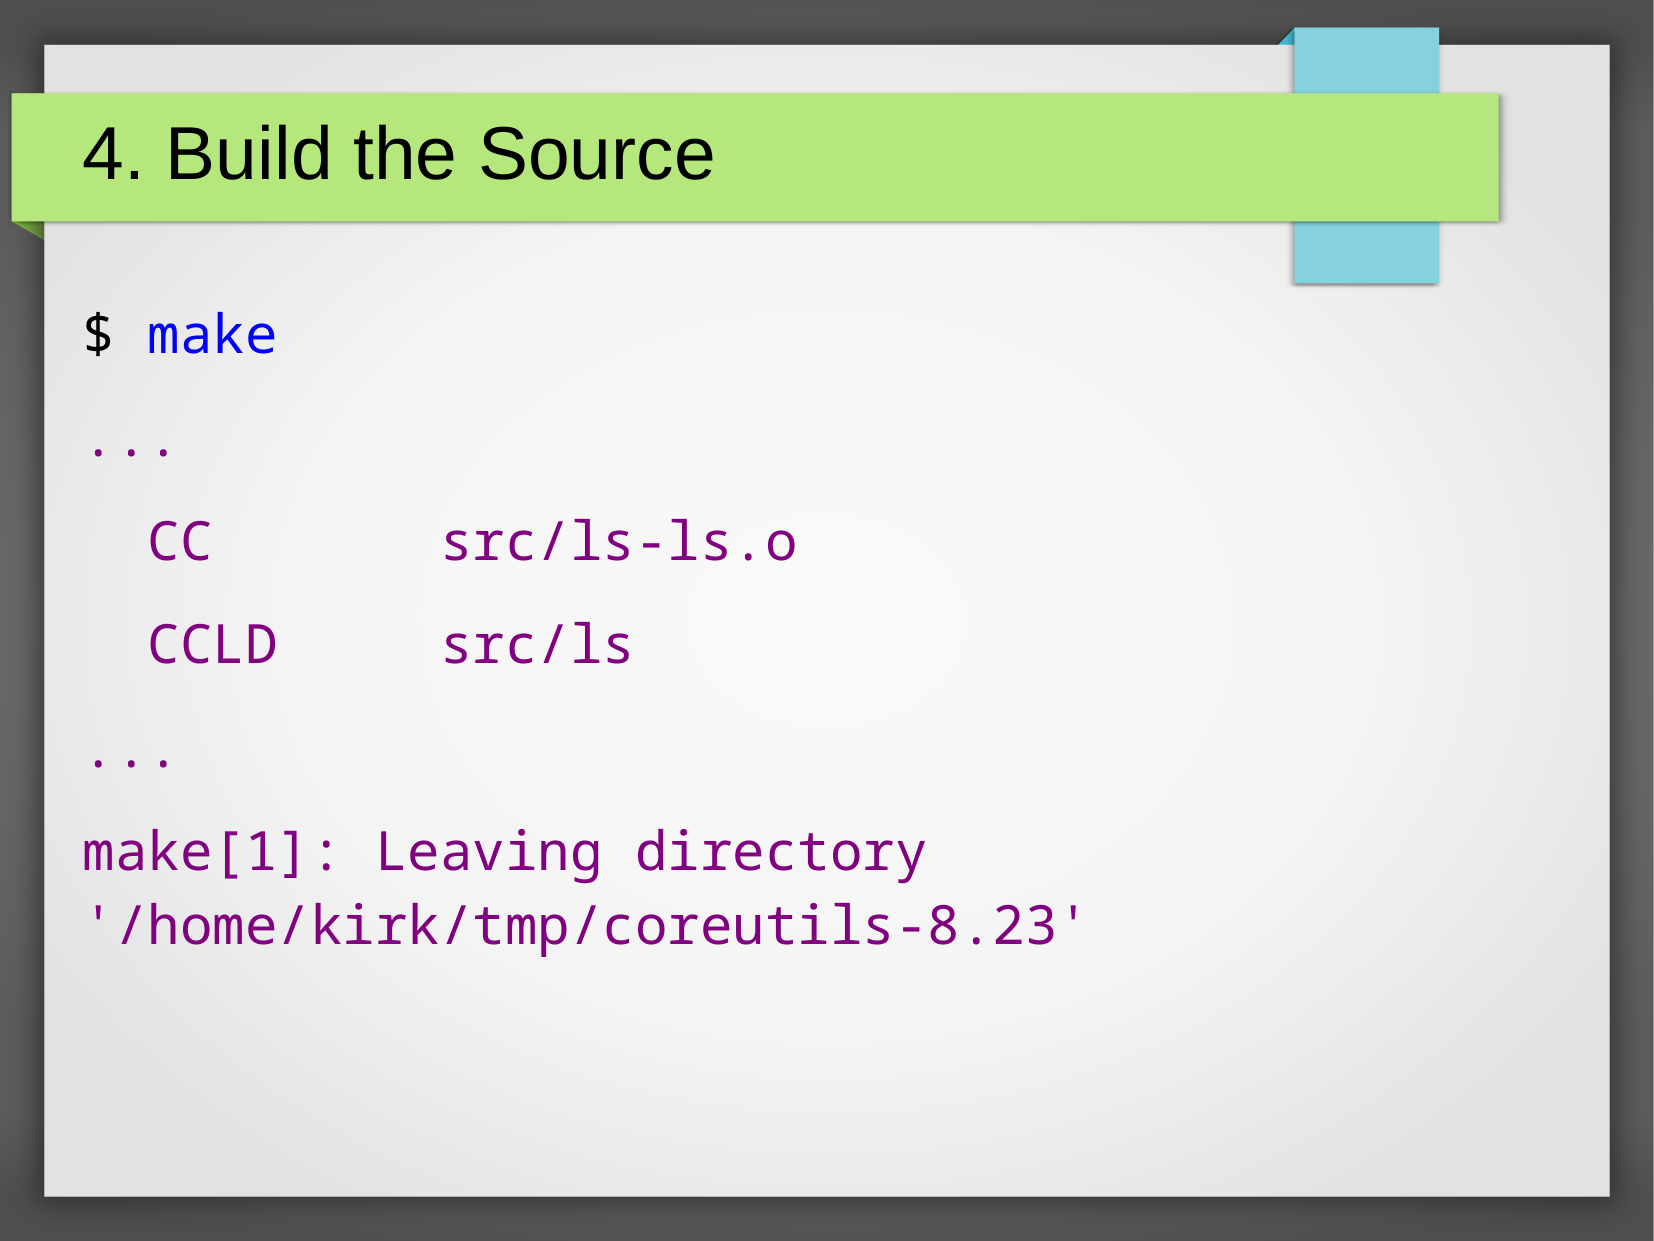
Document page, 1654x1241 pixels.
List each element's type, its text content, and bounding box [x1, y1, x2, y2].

list $ make ... CC src/ls-ls.o CCLD src/ls ... make[1]: Leaving directory '/home/kirk/tmp/coreutils-8.23' [82, 295, 1571, 1123]
picture [0, 0, 1654, 1241]
title 4. Build the Source [82, 94, 1264, 213]
